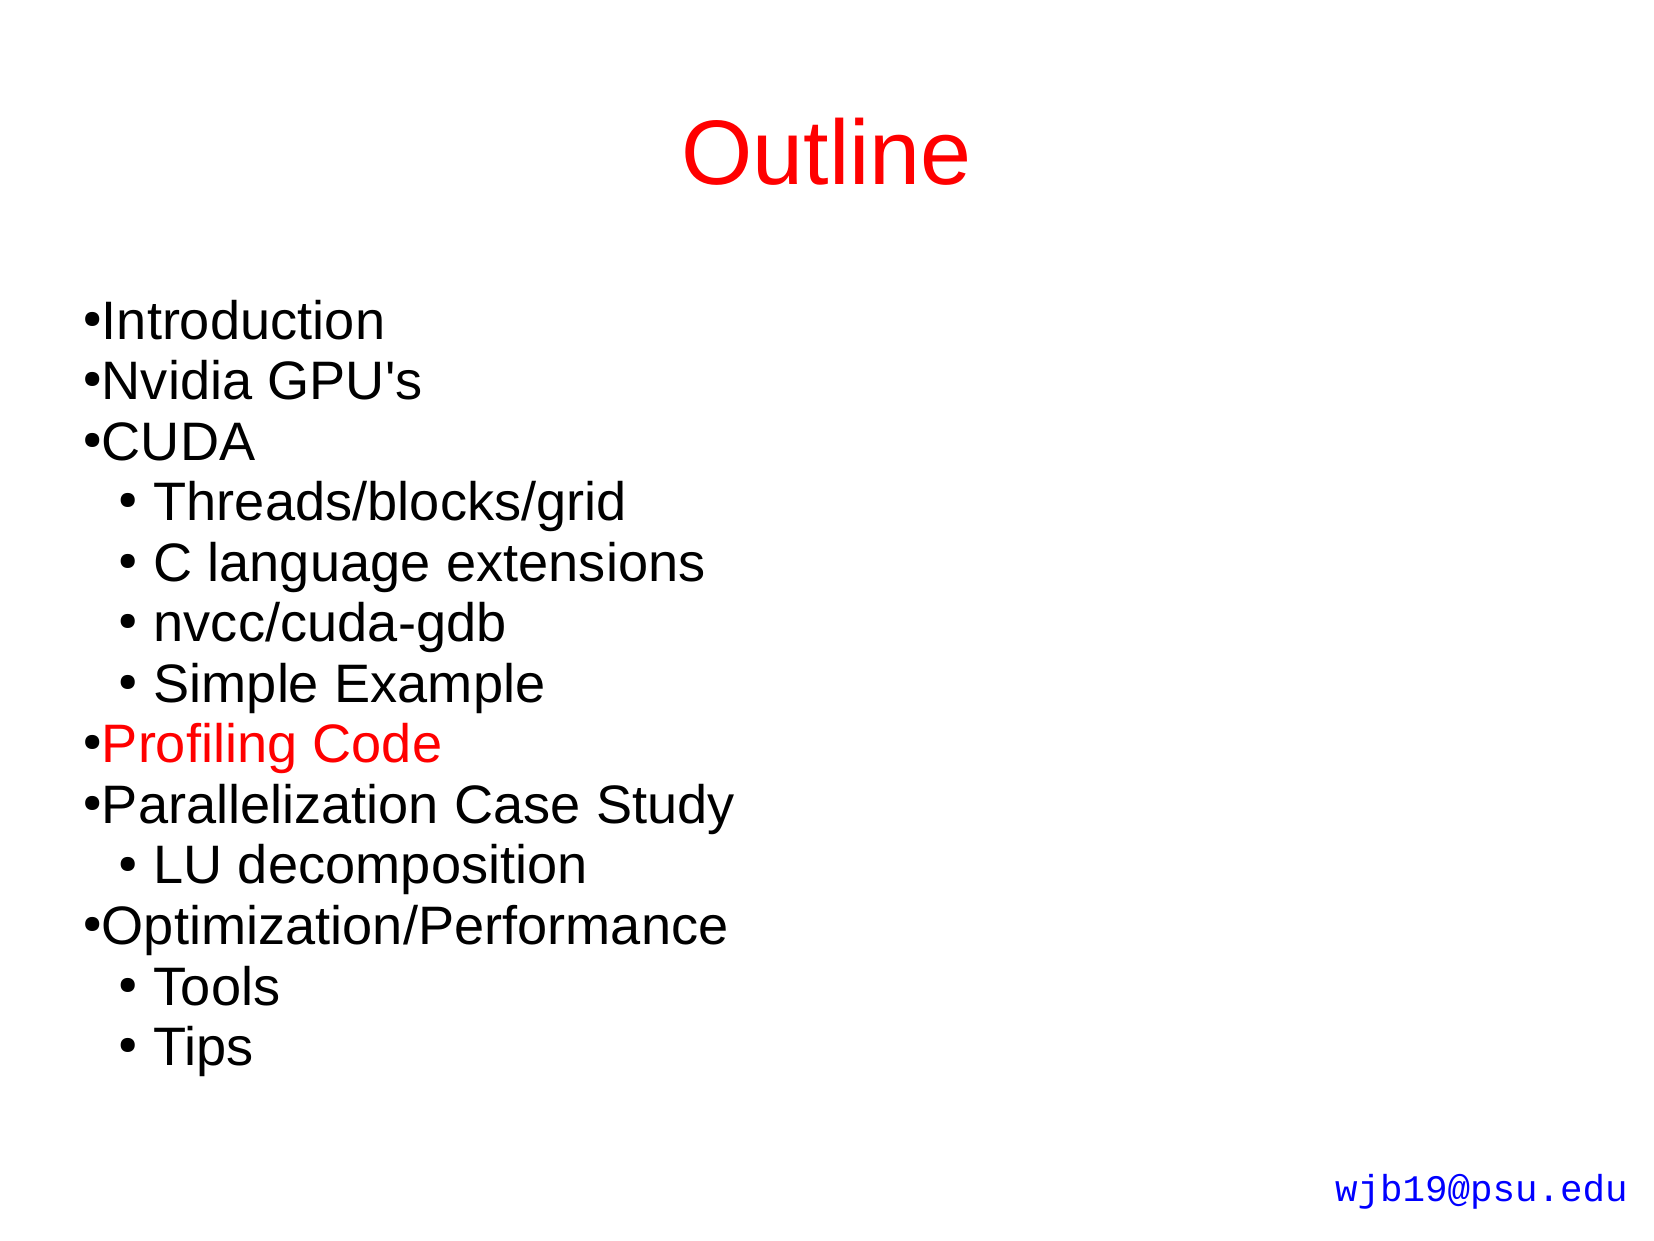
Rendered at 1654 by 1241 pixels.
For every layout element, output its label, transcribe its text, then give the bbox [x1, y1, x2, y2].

text_box wjb19@psu.edu [1320, 1162, 1643, 1220]
title Outline [82, 49, 1571, 257]
subtitle Introduction Nvidia GPU's CUDA Threads/blocks/grid C language extensions nvcc/cuda-gdb Simple Example Profiling Code Parallelization Case Study LU decomposition Optimization/Performance Tools Tips [82, 290, 1571, 1109]
